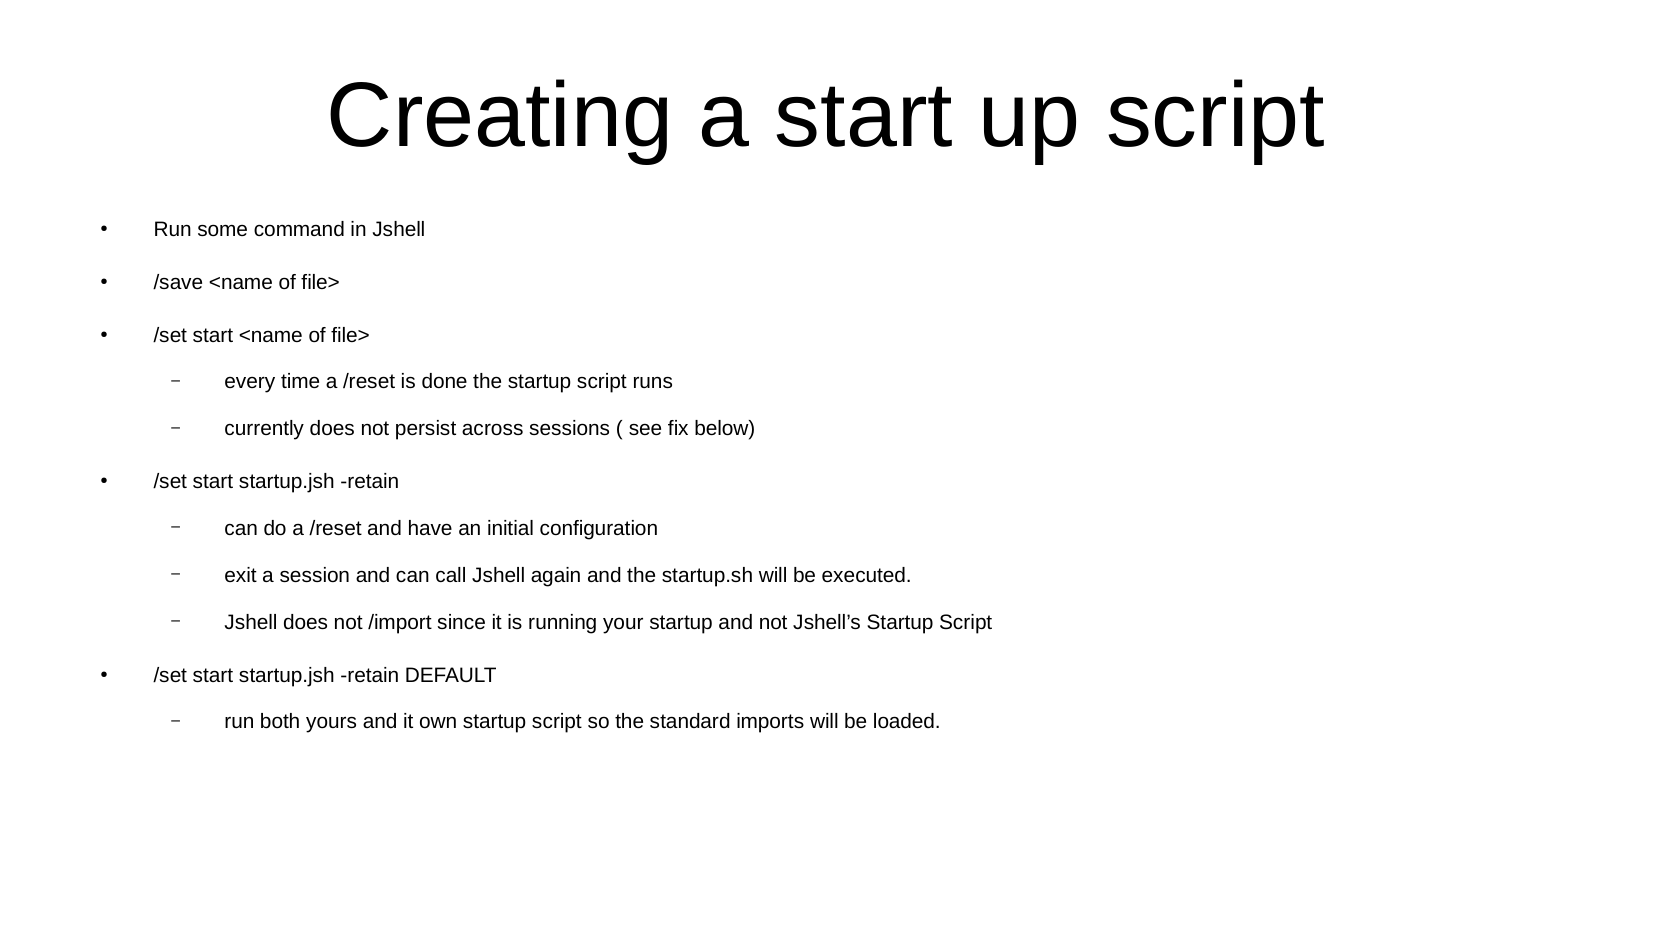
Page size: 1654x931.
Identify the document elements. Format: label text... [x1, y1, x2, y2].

title Creating a start up script [82, 37, 1571, 193]
list Run some command in Jshell /save <name of file> /set start <name of file> every time a /reset is done the startup script runs currently does not persist across sessions ( see fix below) /set start startup.jsh -retain can do a /reset and have an initial configuration exit a session and can call Jshell again and the startup.sh will be executed. Jshell does not /import since it is running your startup and not Jshell’s Startup Script /set start startup.jsh -retain DEFAULT run both yours and it own startup script so the standard imports will be loaded. [82, 217, 1571, 916]
